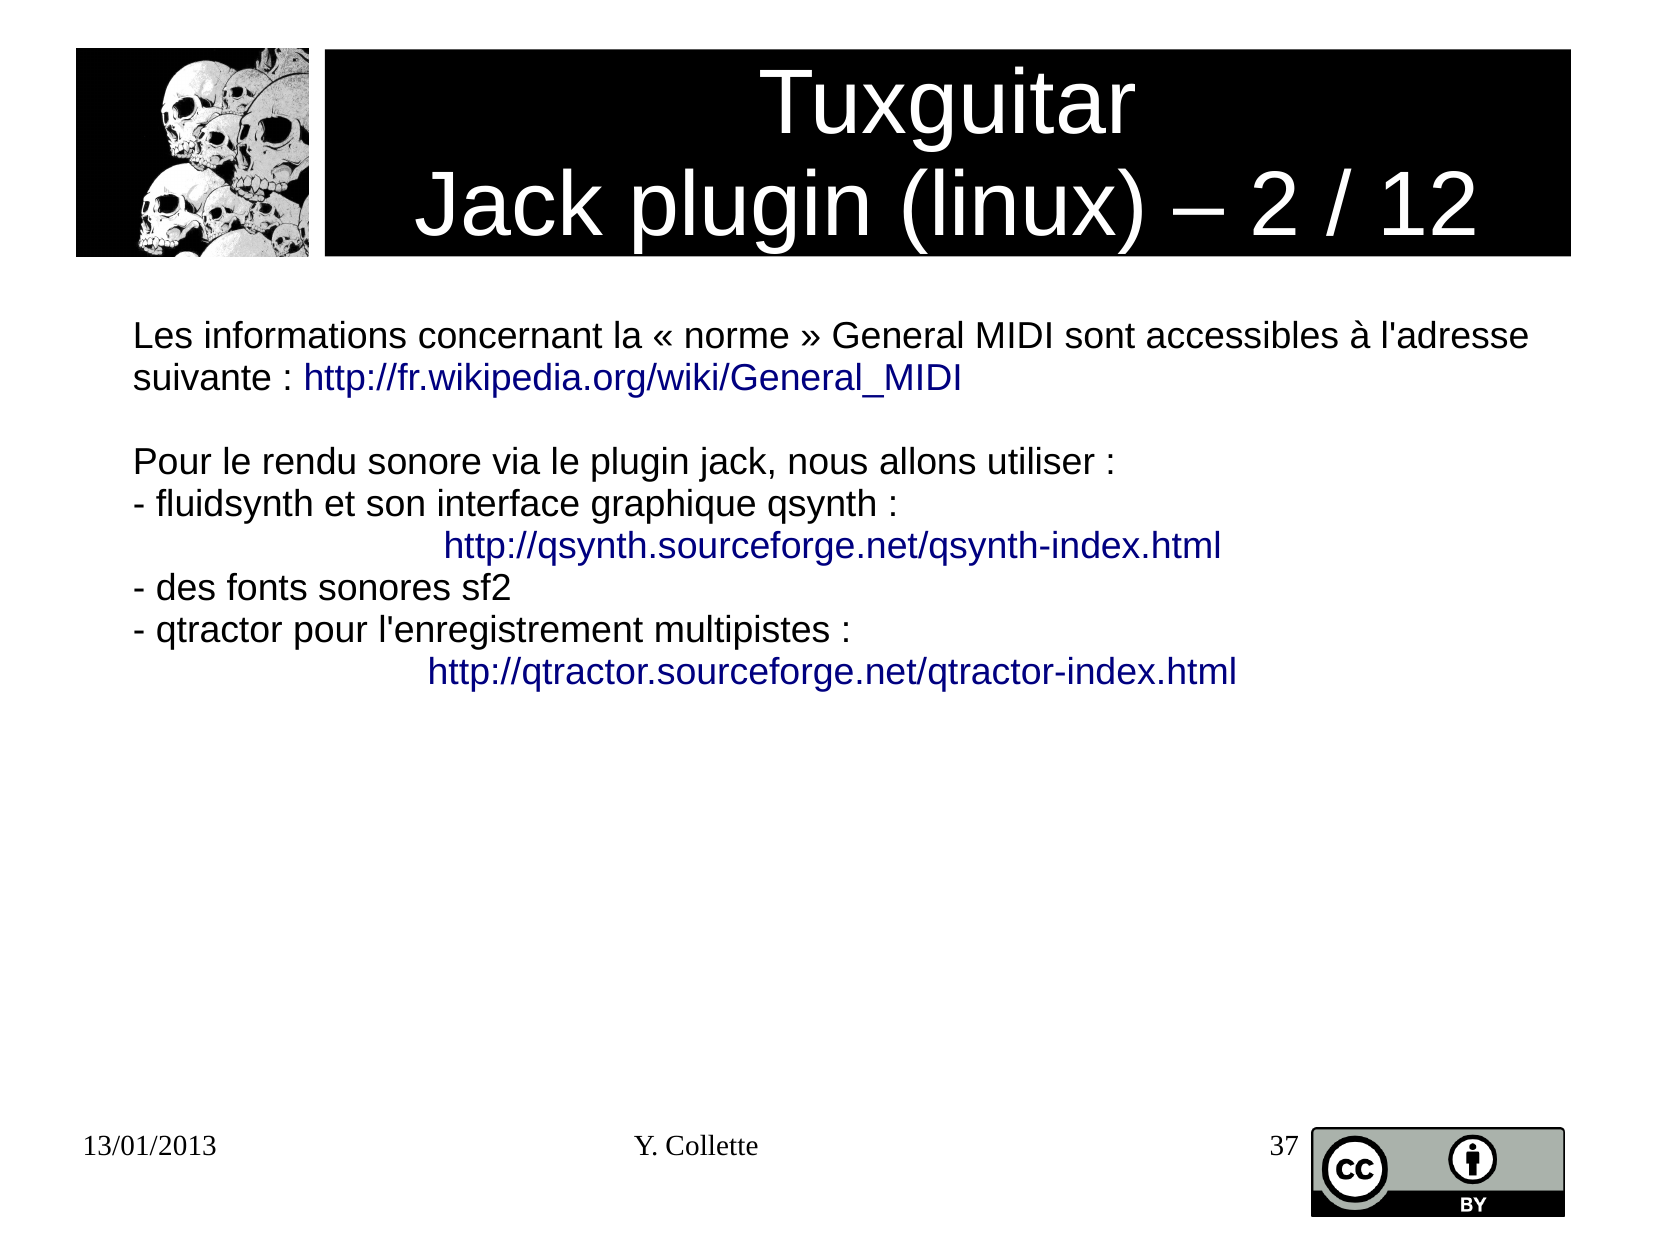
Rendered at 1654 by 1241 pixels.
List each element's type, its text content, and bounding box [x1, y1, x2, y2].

picture [1311, 1127, 1565, 1217]
picture [76, 48, 309, 257]
text_box Les informations concernant la « norme » General MIDI sont accessibles à l'adresse suivante : http://fr.wikipedia.org/wiki/General_MIDI Pour le rendu sonore via le plugin jack, nous allons utiliser : - fluidsynth et son interface graphique qsynth : http://qsynth.sourceforge.net/qsynth-index.html - des fonts sonores sf2 - qtractor pour l'enregistrement multipistes : http://qtractor.sourceforge.net/qtractor-index.html [118, 307, 1548, 742]
title Tuxguitar Jack plugin (linux) – 2 / 12 [324, 49, 1571, 257]
